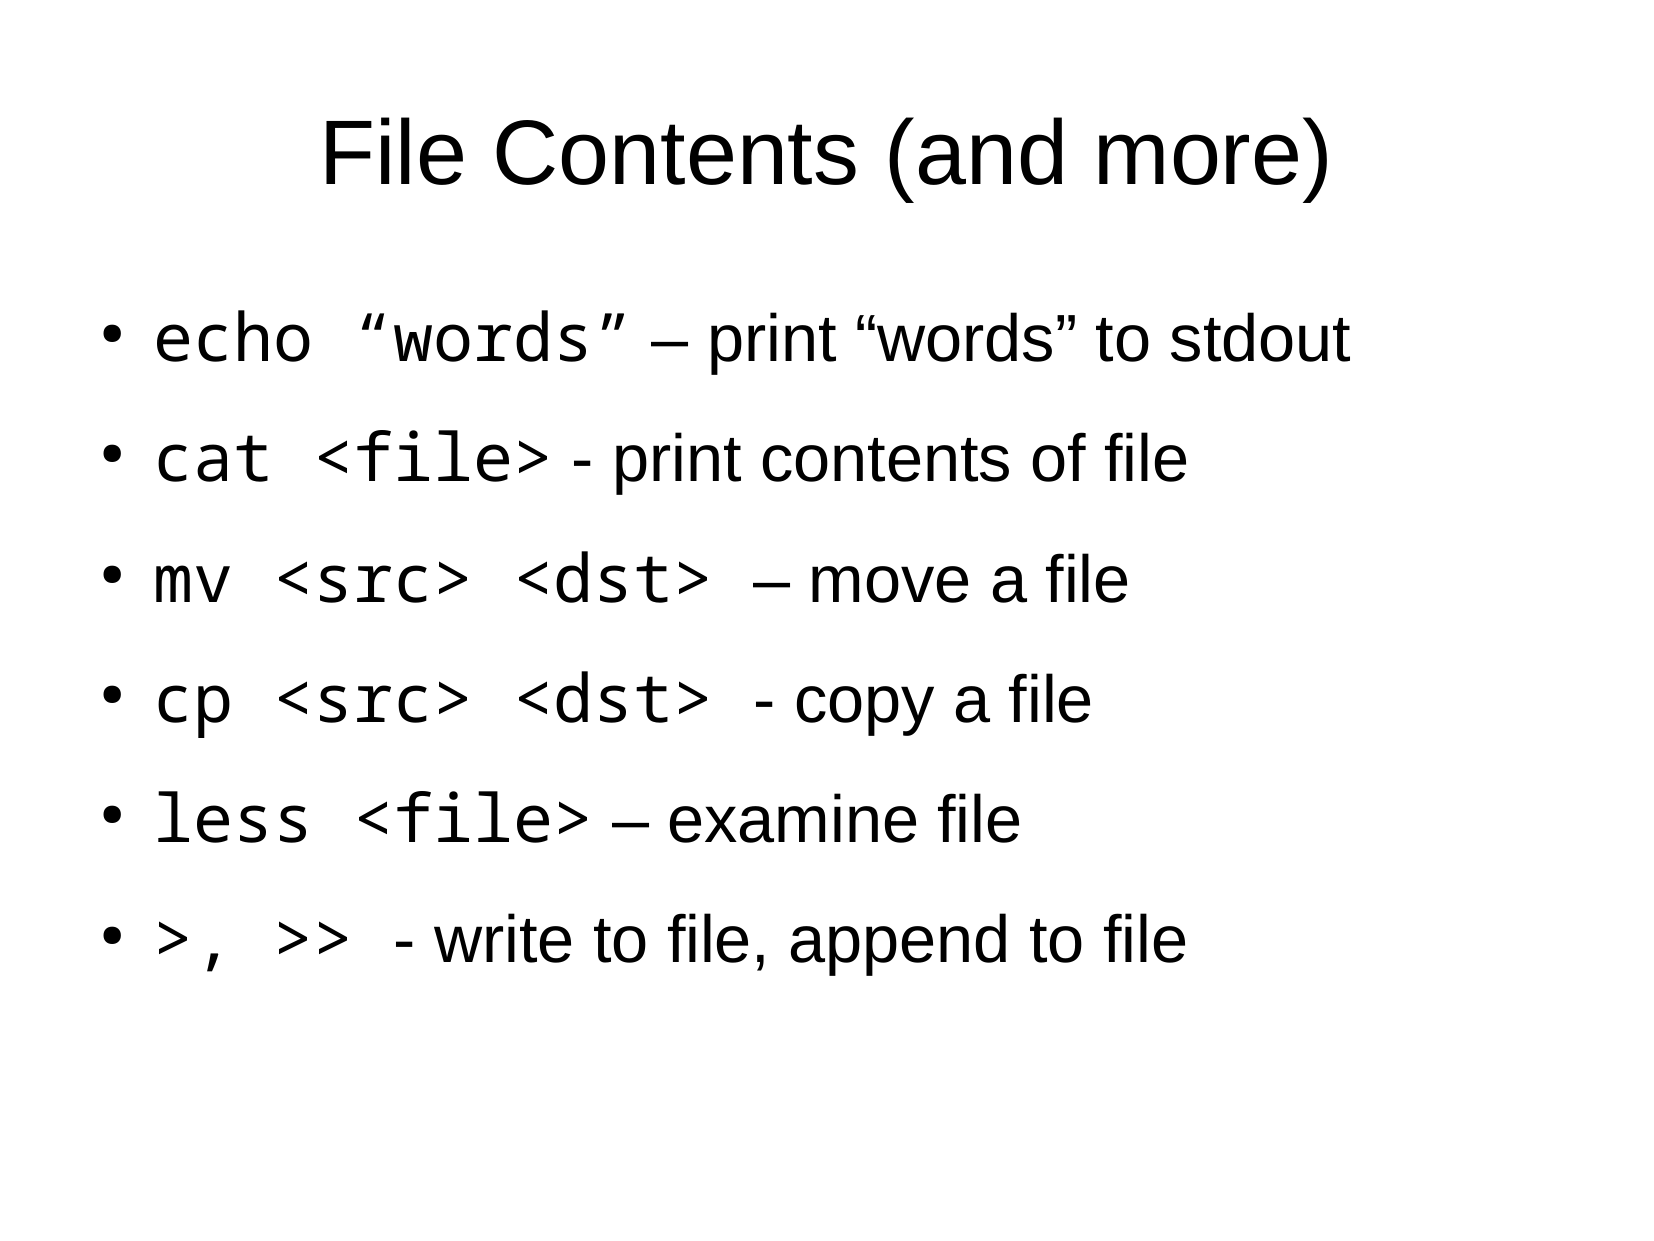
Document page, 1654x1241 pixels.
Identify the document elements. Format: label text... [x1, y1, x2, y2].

title File Contents (and more) [82, 49, 1571, 257]
list echo “words” – print “words” to stdout cat <file> - print contents of file mv <src> <dst> – move a file cp <src> <dst> - copy a file less <file> – examine file >, >> - write to file, append to file [82, 290, 1571, 1010]
